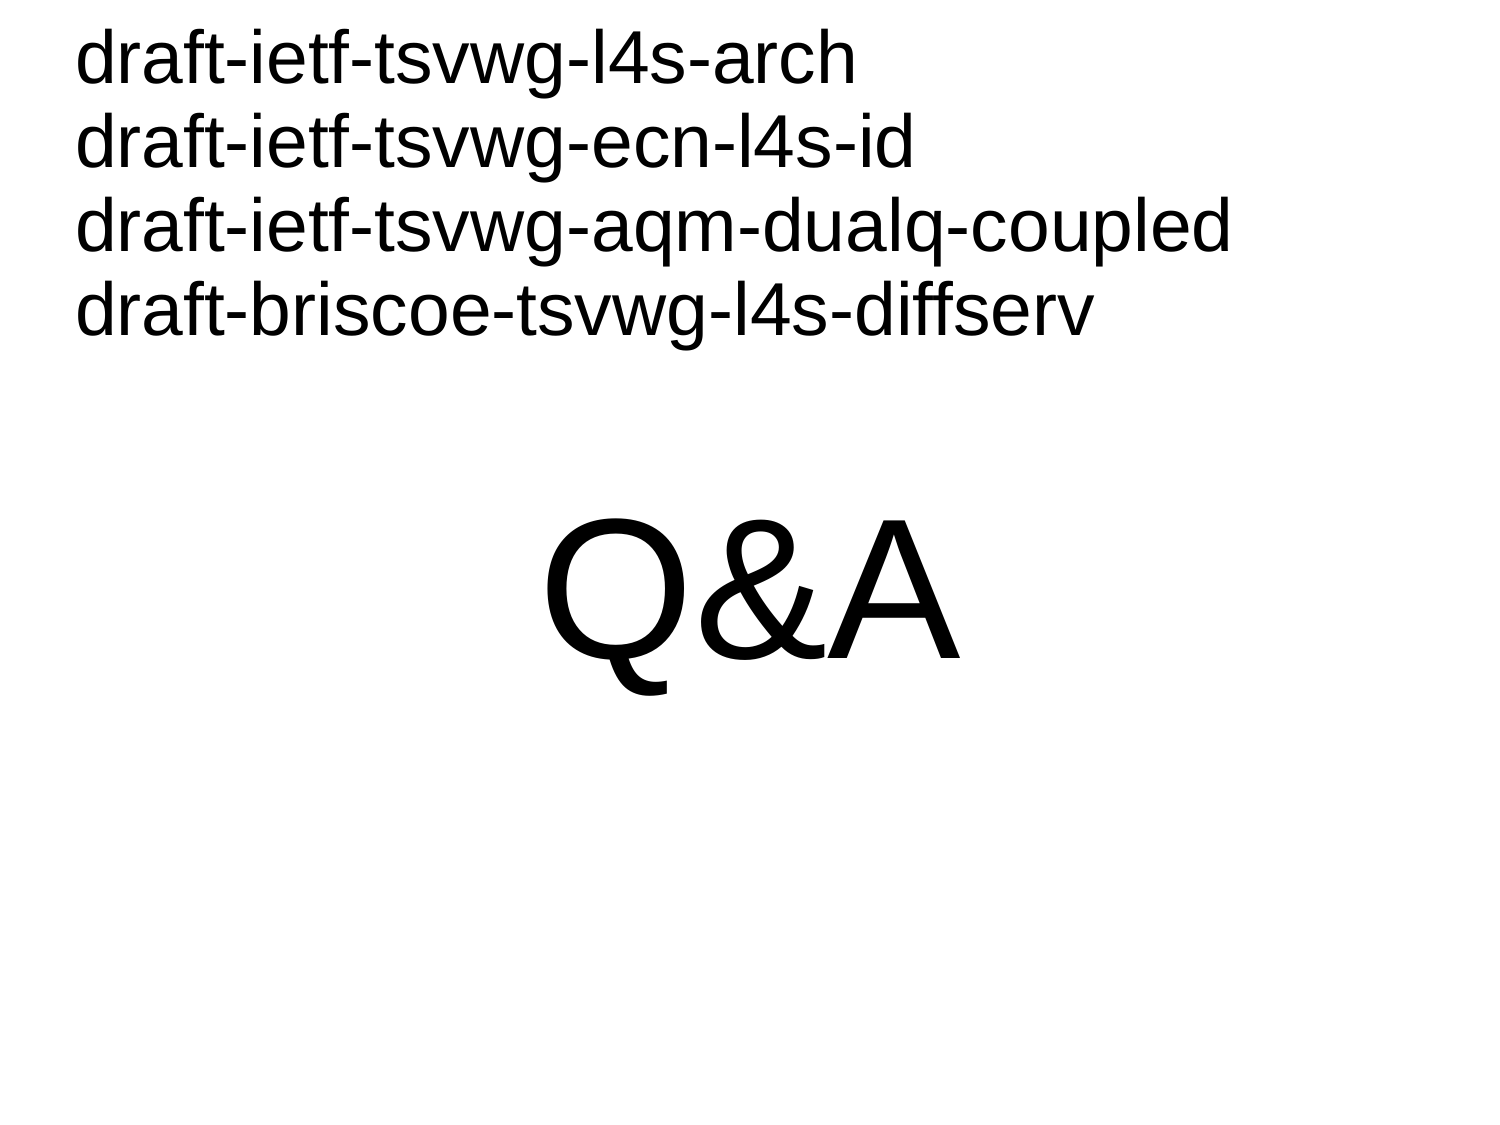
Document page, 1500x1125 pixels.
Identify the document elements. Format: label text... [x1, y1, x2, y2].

title draft-ietf-tsvwg-l4s-arch draft-ietf-tsvwg-ecn-l4s-id draft-ietf-tsvwg-aqm-dualq-coupled draft-briscoe-tsvwg-l4s-diffserv [75, 15, 1425, 263]
subtitle Q&A [75, 263, 1425, 916]
